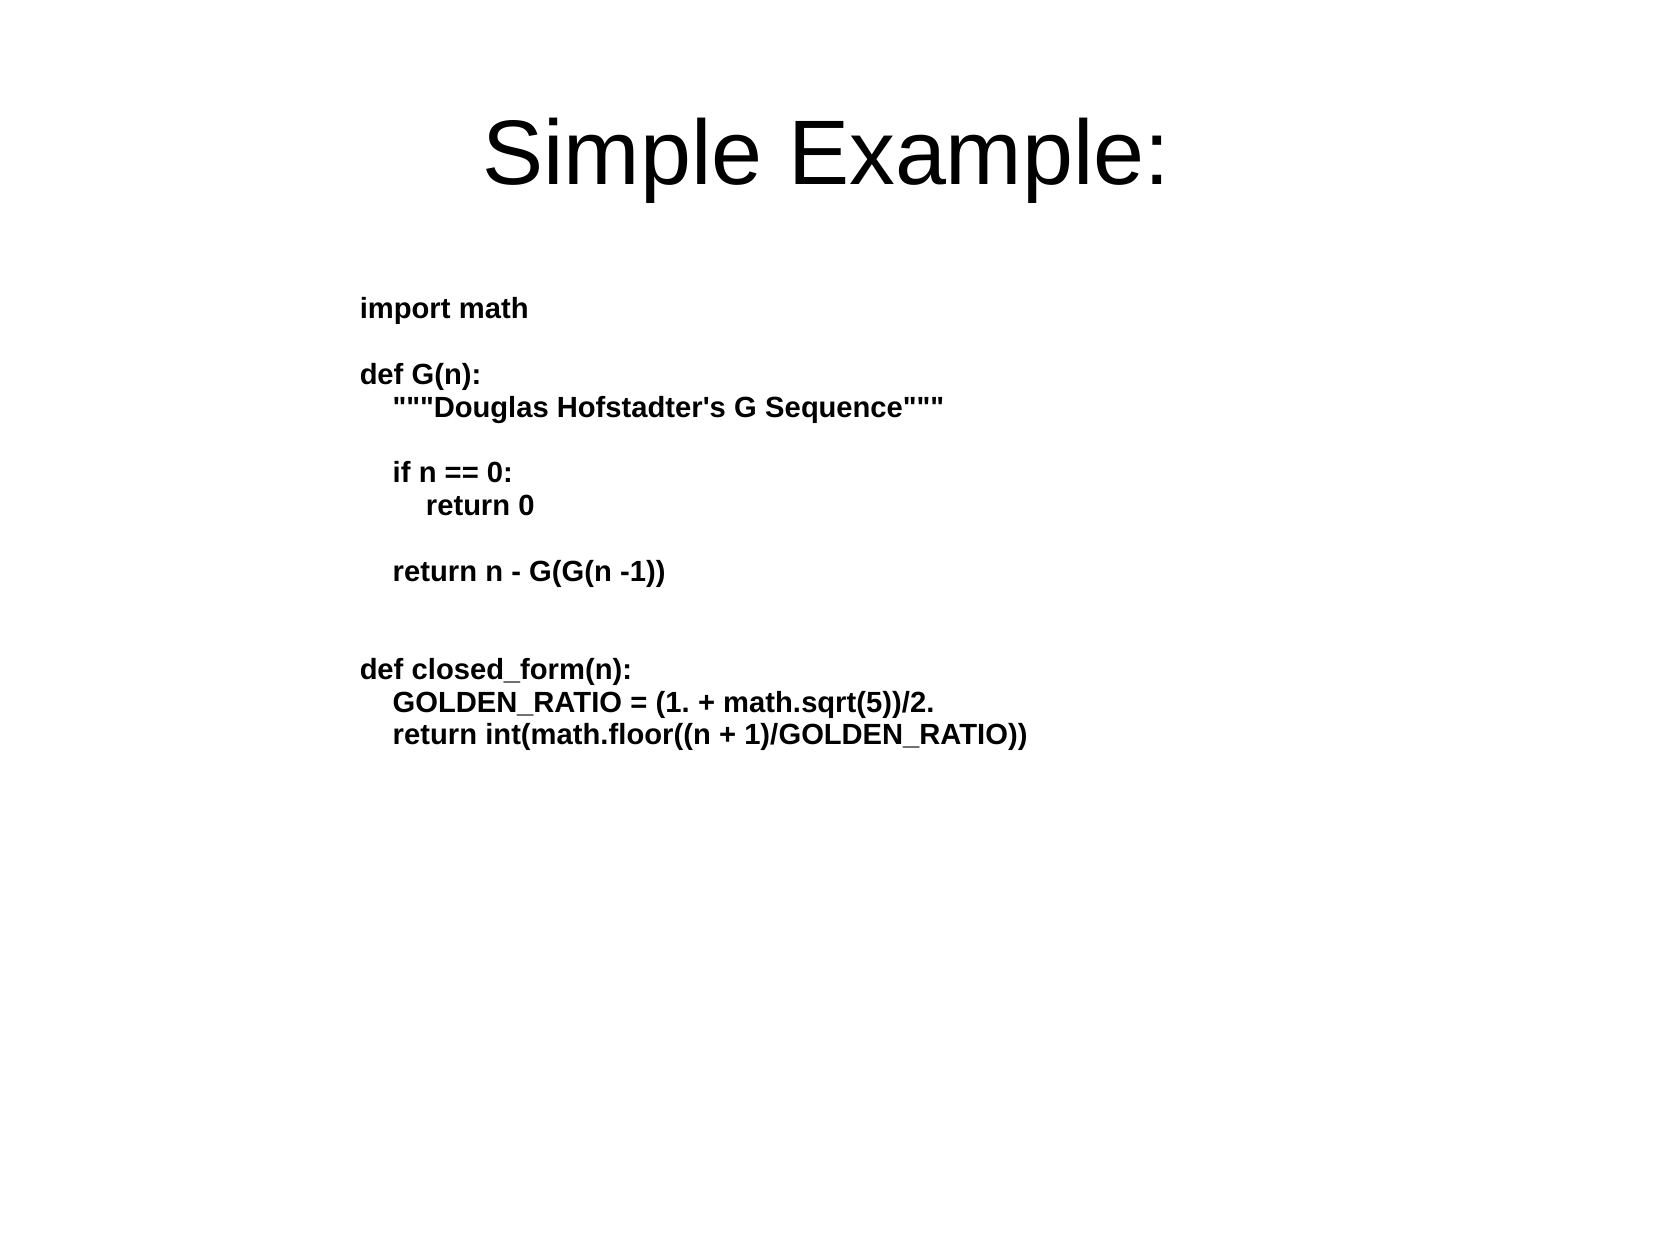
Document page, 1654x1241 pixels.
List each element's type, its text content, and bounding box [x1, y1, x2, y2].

text_box import math def G(n): """Douglas Hofstadter's G Sequence""" if n == 0: return 0 return n - G(G(n -1)) def closed_form(n): GOLDEN_RATIO = (1. + math.sqrt(5))/2. return int(math.floor((n + 1)/GOLDEN_RATIO)) [345, 285, 1042, 792]
title Simple Example: [82, 49, 1571, 257]
